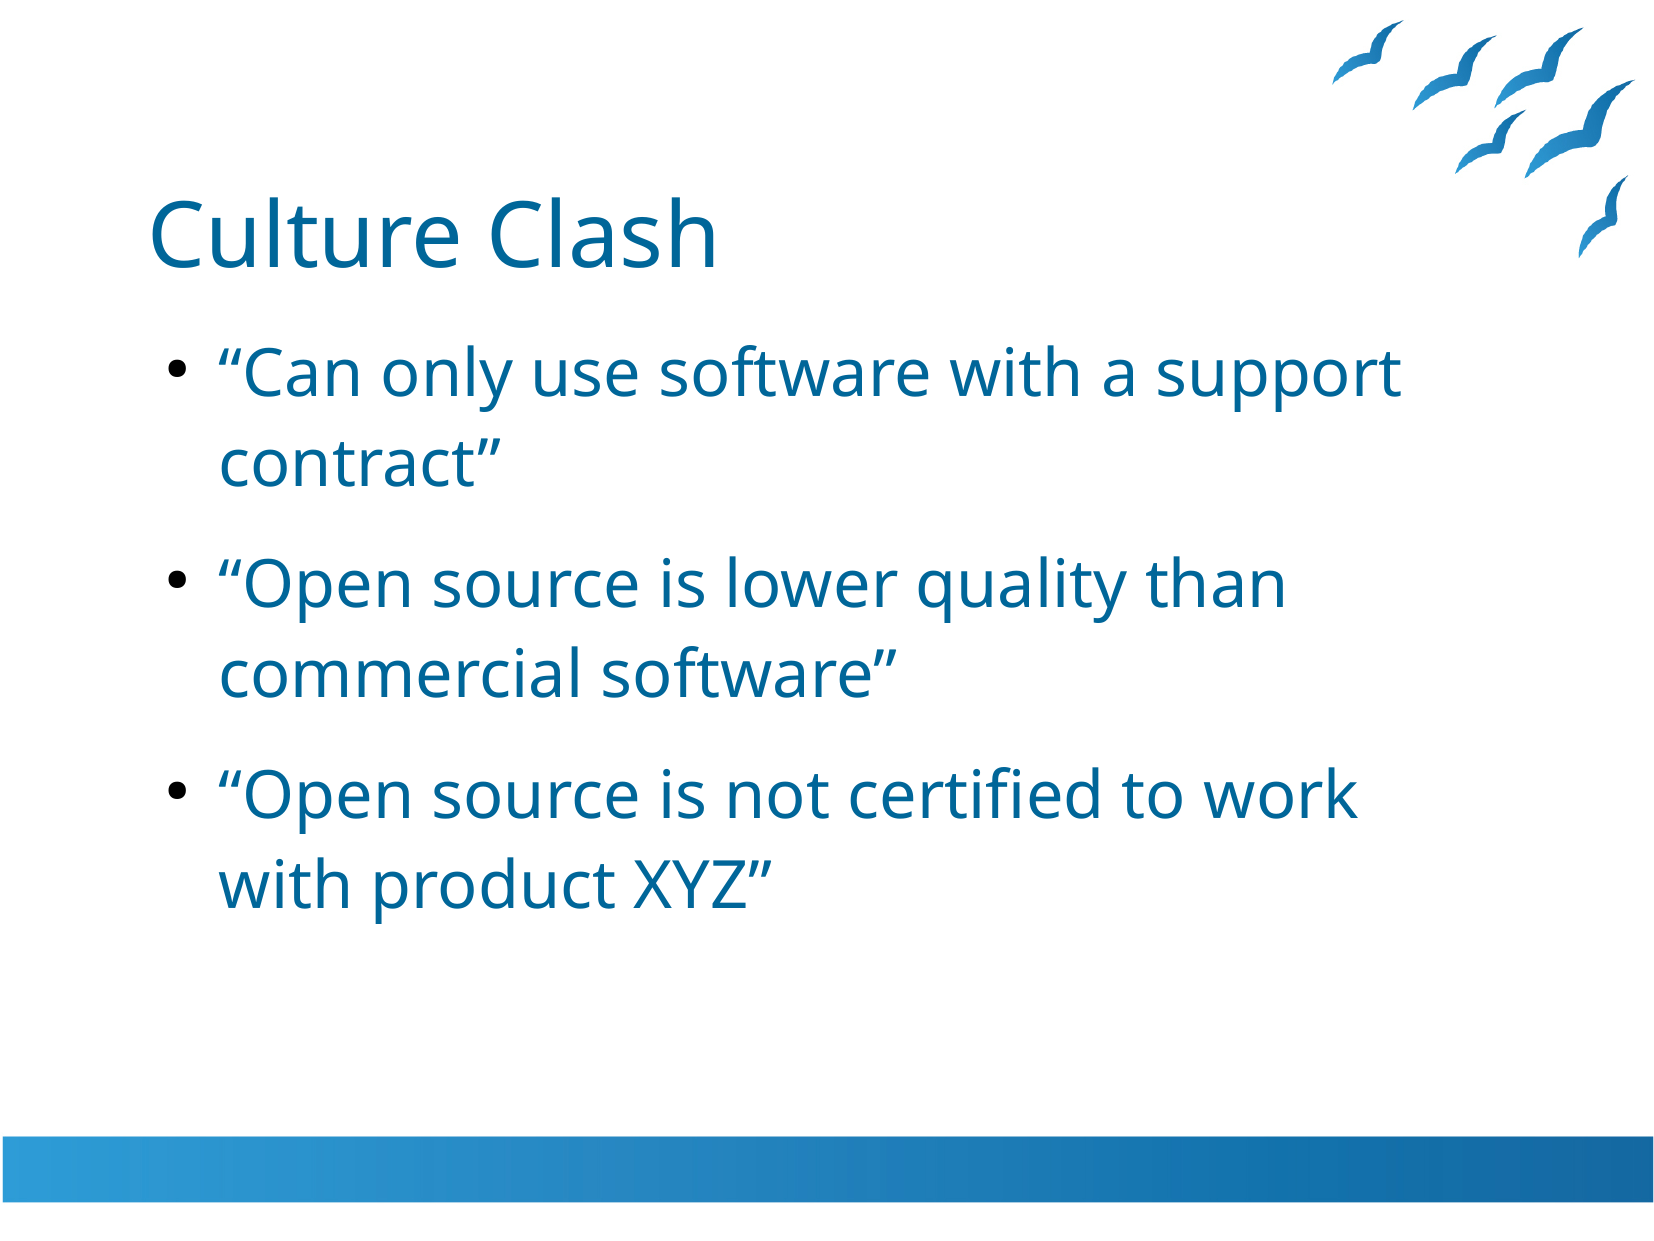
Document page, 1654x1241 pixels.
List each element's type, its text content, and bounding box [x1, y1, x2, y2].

title Culture Clash [147, 177, 1506, 287]
list “Can only use software with a support contract” “Open source is lower quality than commercial software” “Open source is not certified to work with product XYZ” [147, 324, 1506, 1045]
picture [0, 0, 1654, 1241]
